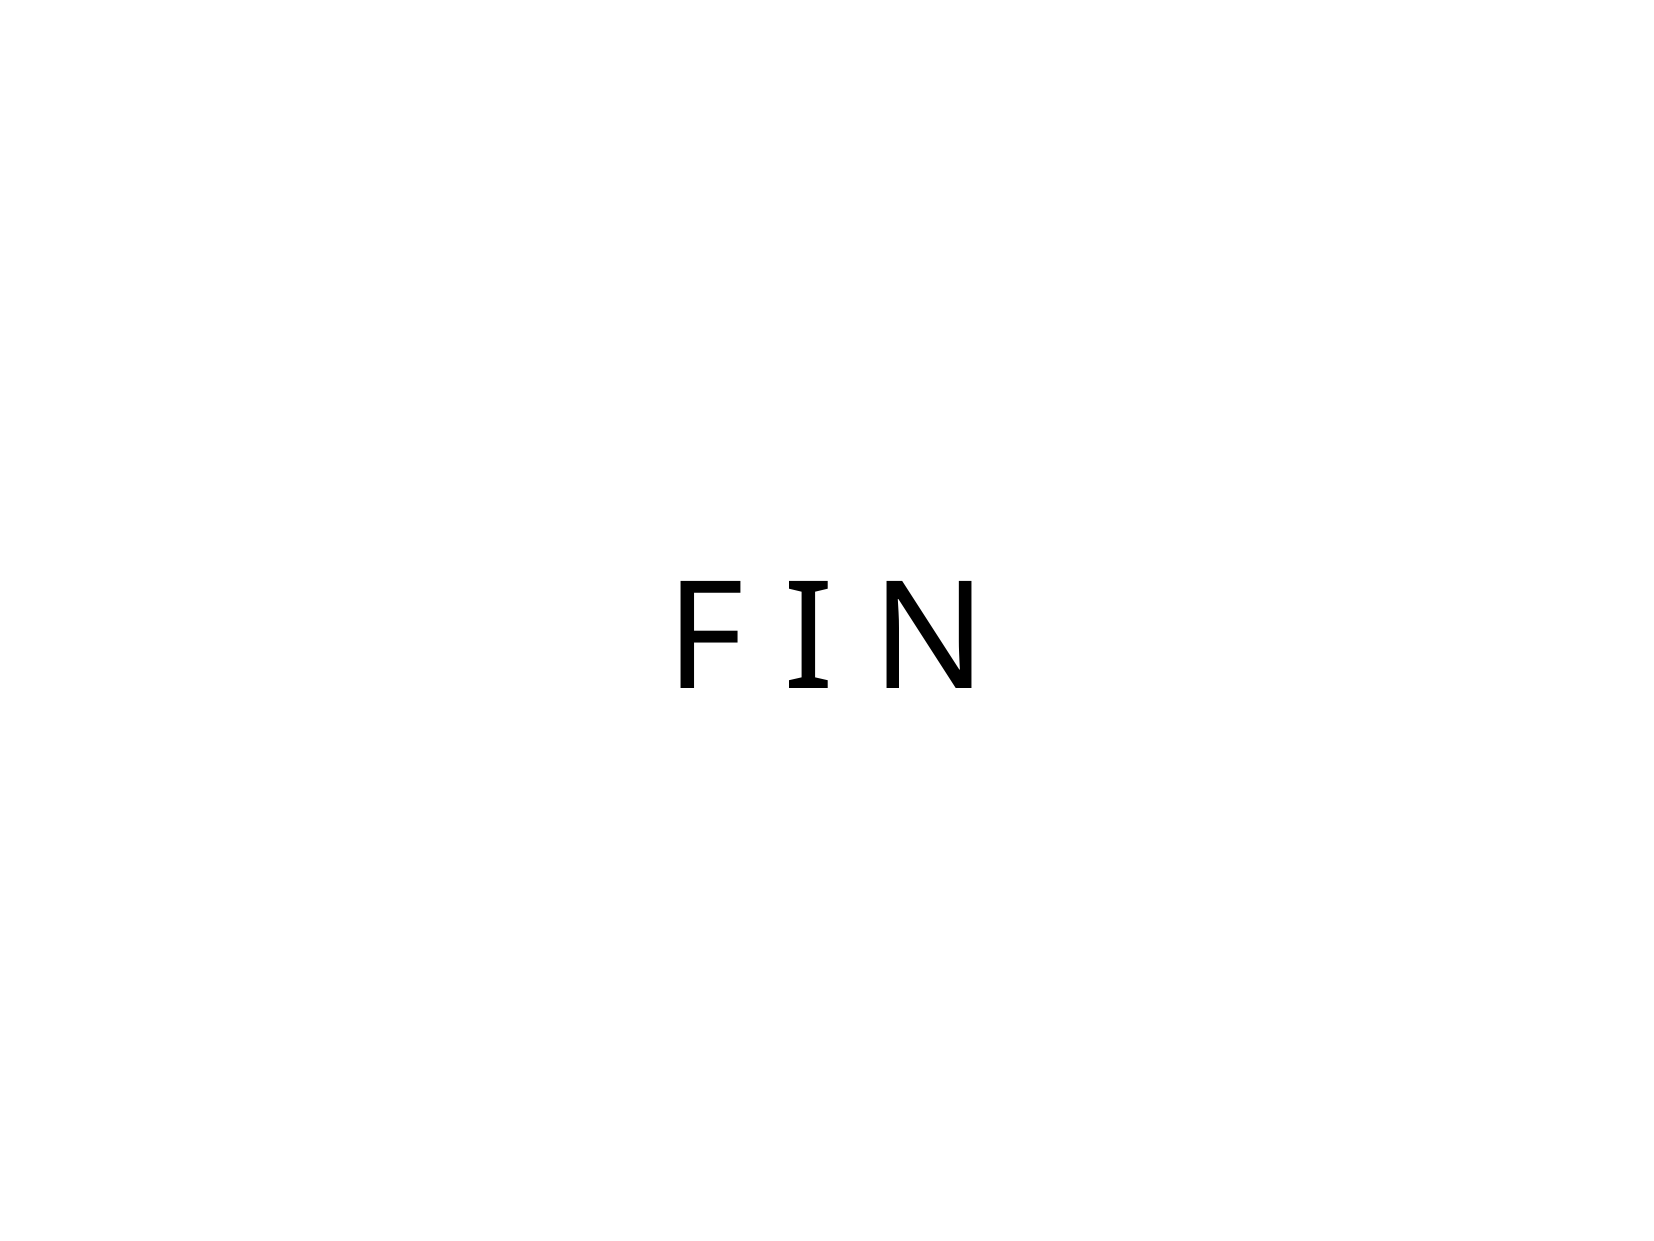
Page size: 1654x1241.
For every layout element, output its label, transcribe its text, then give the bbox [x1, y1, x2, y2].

text_box F I N [369, 521, 1285, 719]
